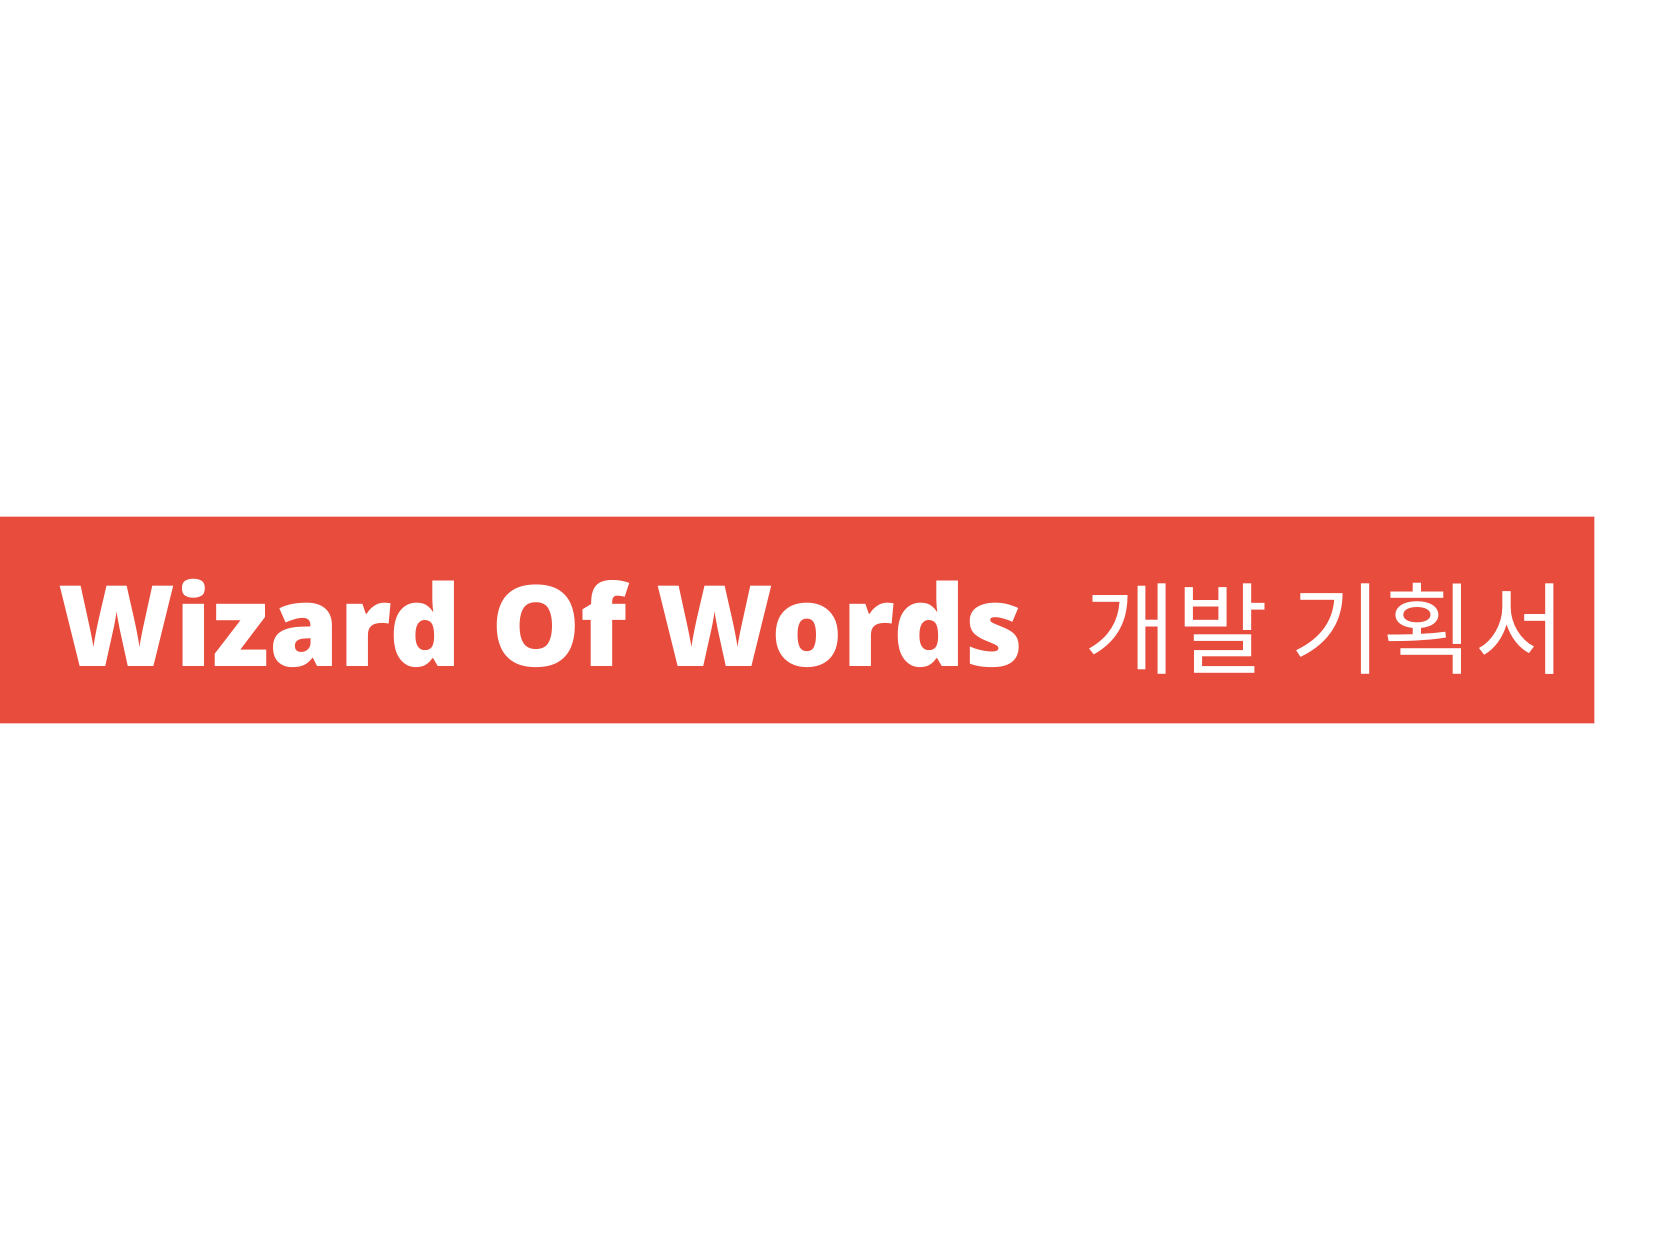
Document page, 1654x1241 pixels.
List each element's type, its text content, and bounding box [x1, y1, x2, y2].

title Wizard Of Words 개발 기획서 [59, 546, 1595, 694]
